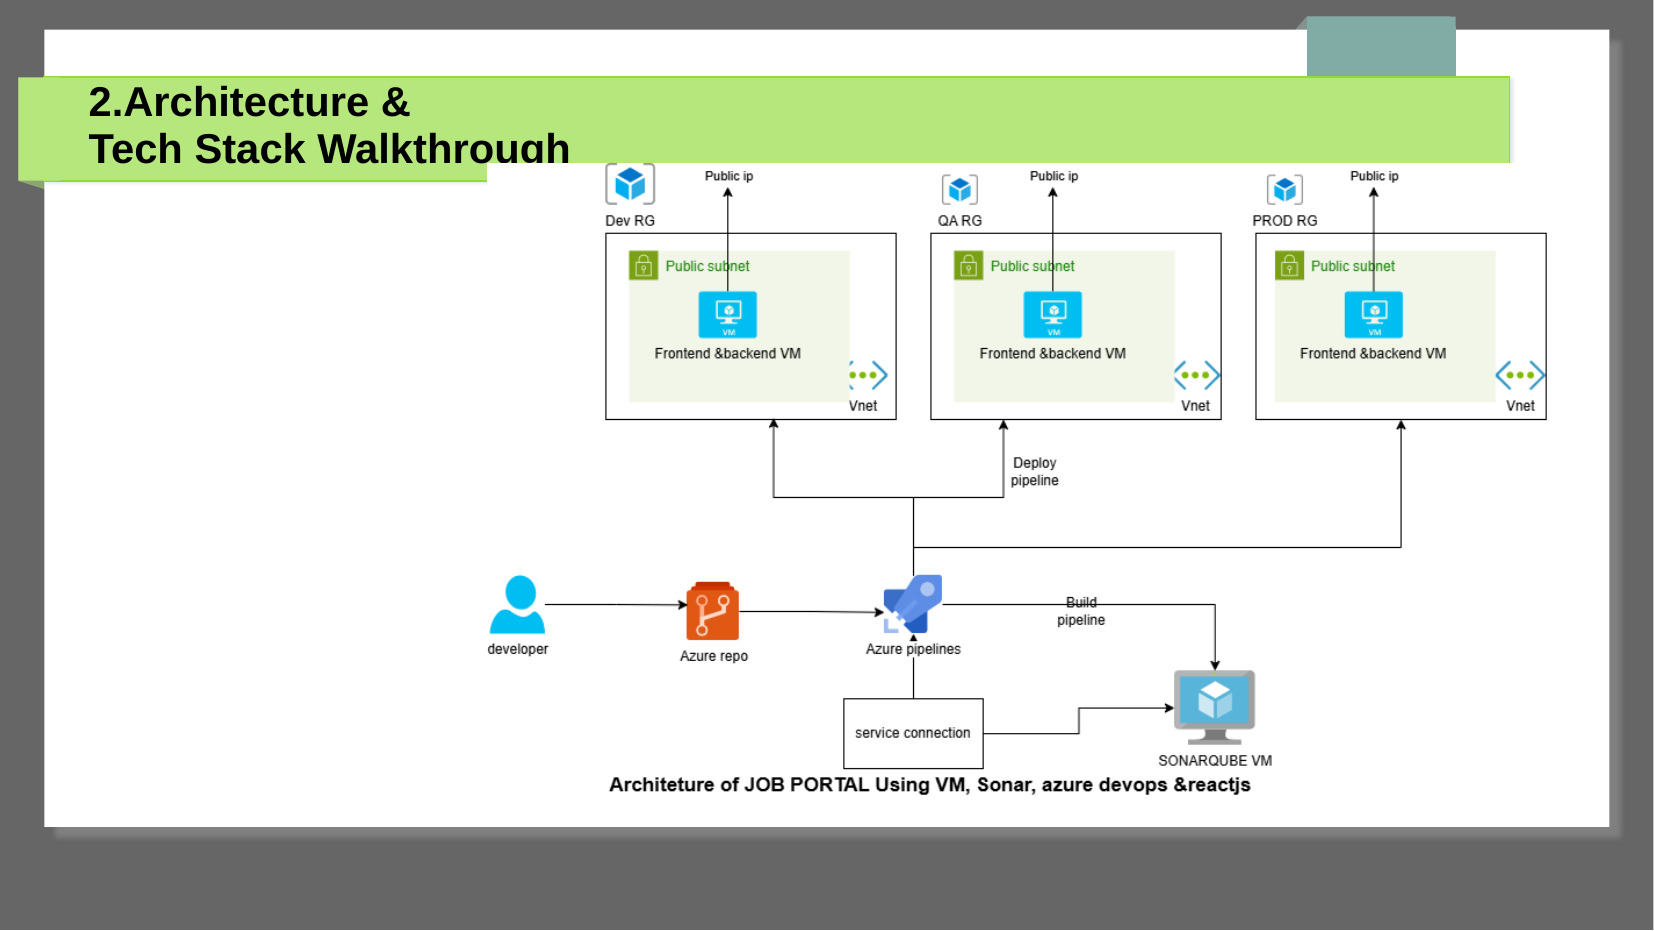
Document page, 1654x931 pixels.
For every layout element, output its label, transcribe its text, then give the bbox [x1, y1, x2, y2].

title 2.Architecture & Tech Stack Walkthrough [88, 73, 1506, 178]
picture [487, 163, 1548, 803]
